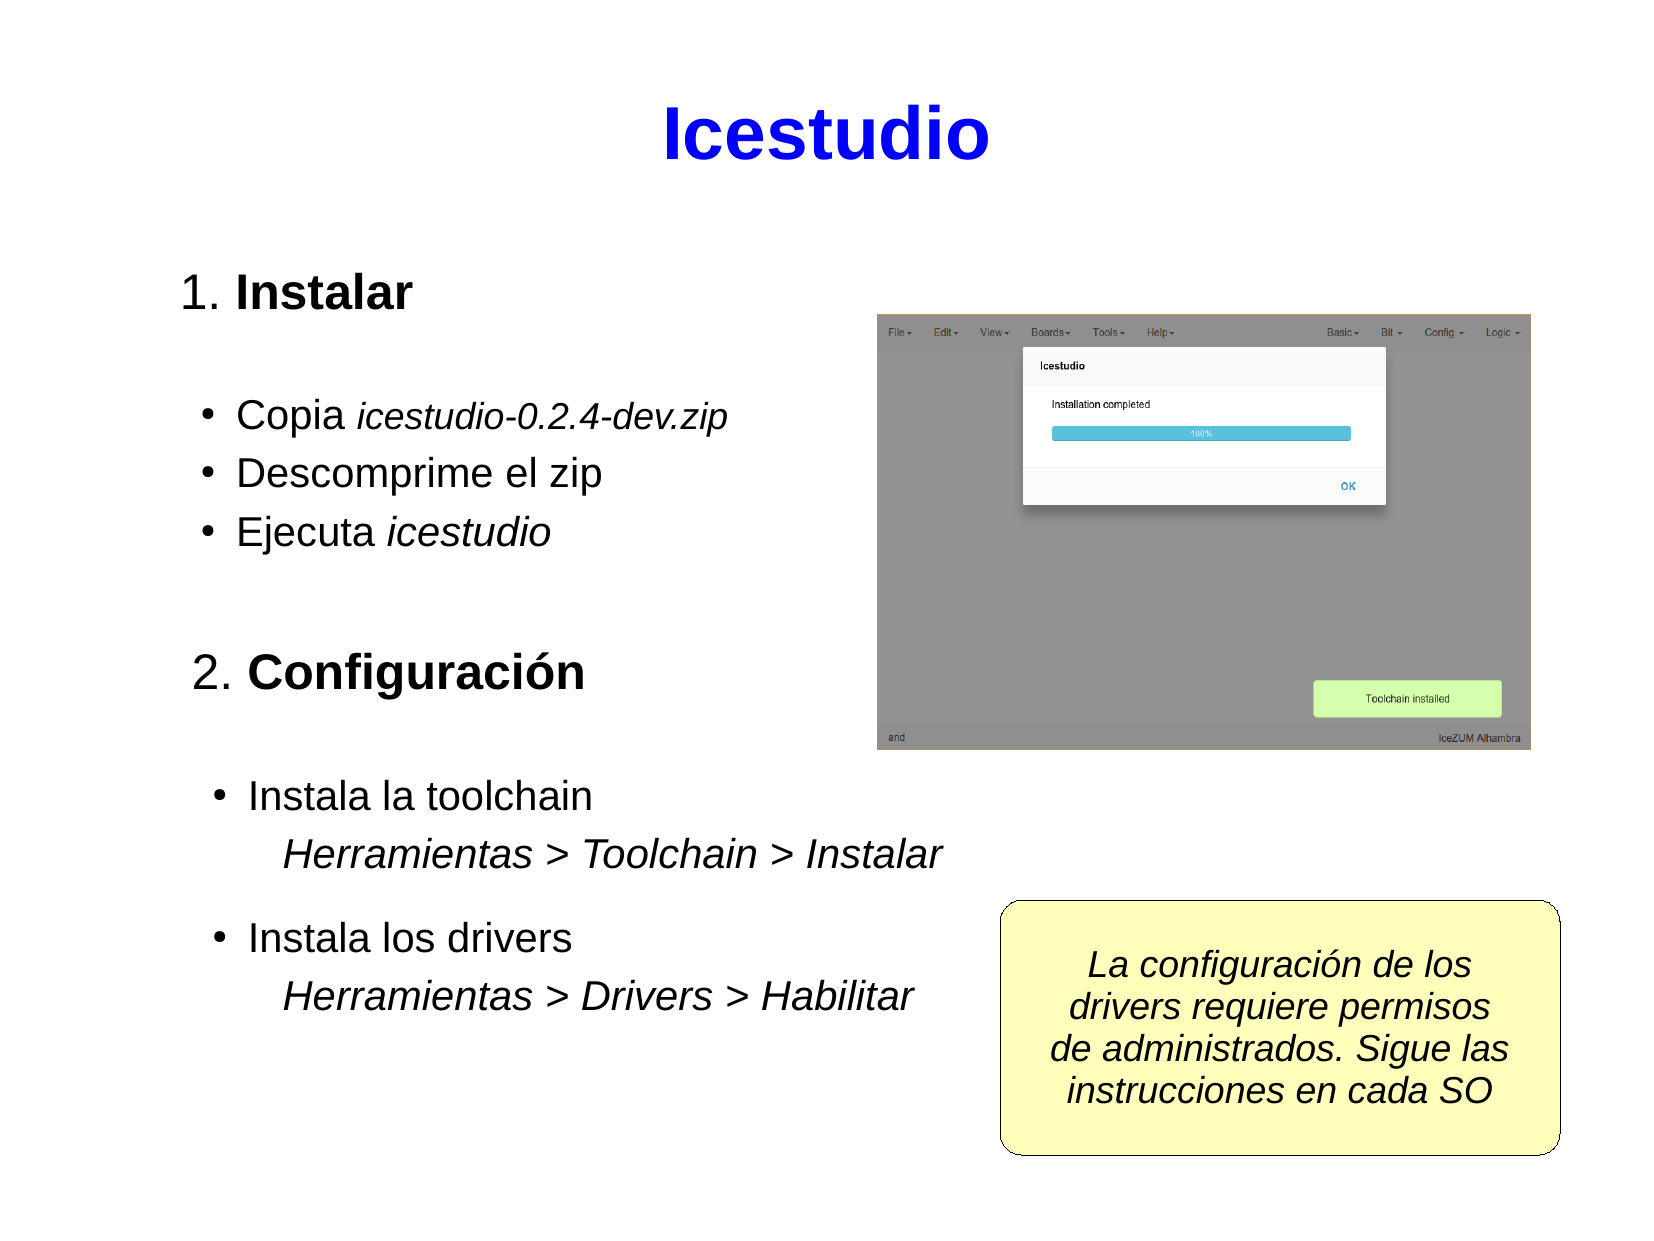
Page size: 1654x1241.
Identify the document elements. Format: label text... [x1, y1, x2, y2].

picture [877, 314, 1531, 751]
text_box 2. Configuración [176, 619, 586, 725]
text_box Instala la toolchain Herramientas > Toolchain > Instalar Instala los drivers Herramientas > Drivers > Habilitar [197, 765, 1280, 1028]
text_box La configuración de los drivers requiere permisos de administrados. Sigue las instrucciones en cada SO [1000, 900, 1561, 1156]
text_box Copia icestudio-0.2.4-dev.zip Descomprime el zip Ejecuta icestudio [185, 384, 771, 595]
text_box 1. Instalar [165, 239, 511, 345]
title Icestudio [82, 30, 1571, 238]
